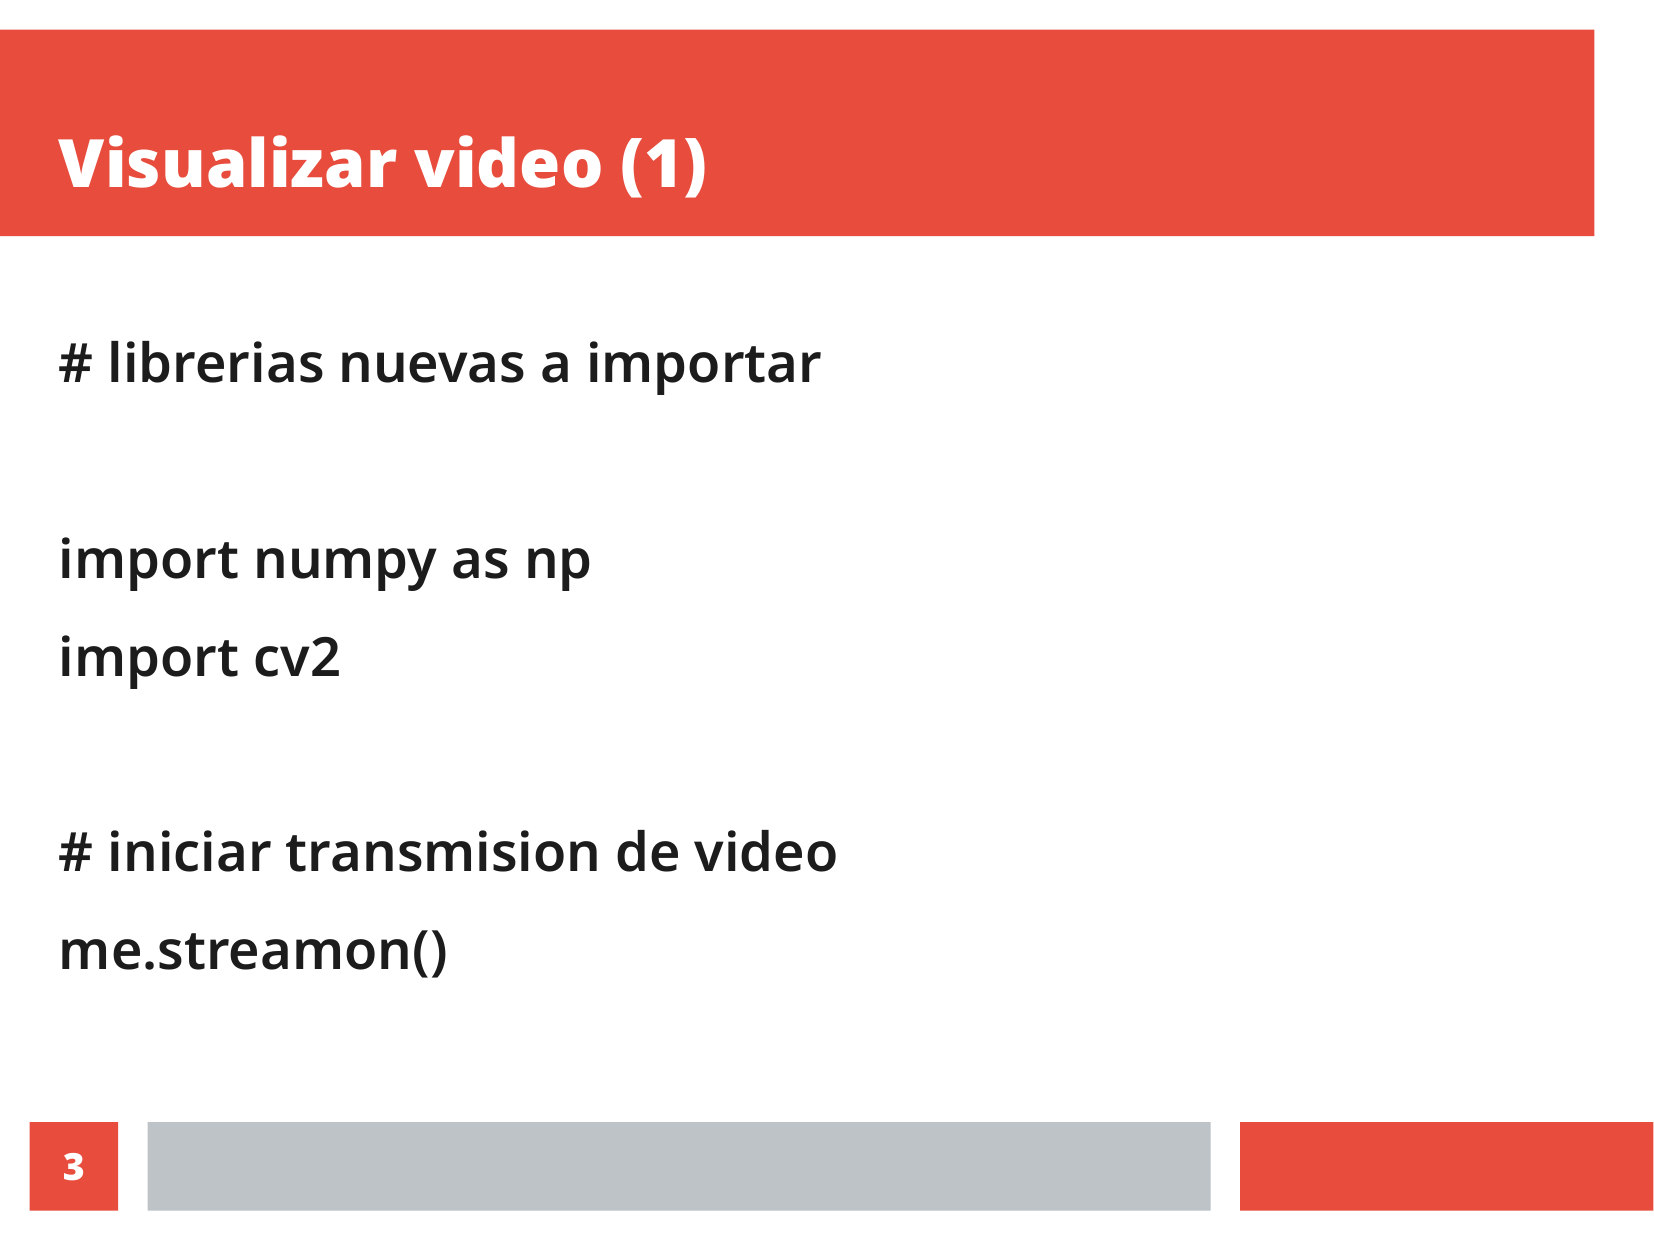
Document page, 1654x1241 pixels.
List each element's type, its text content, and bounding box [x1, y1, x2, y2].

title Visualizar video (1) [59, 59, 1595, 207]
list # librerias nuevas a importar import numpy as np import cv2 # iniciar transmision de video me.streamon() [59, 324, 1565, 1093]
